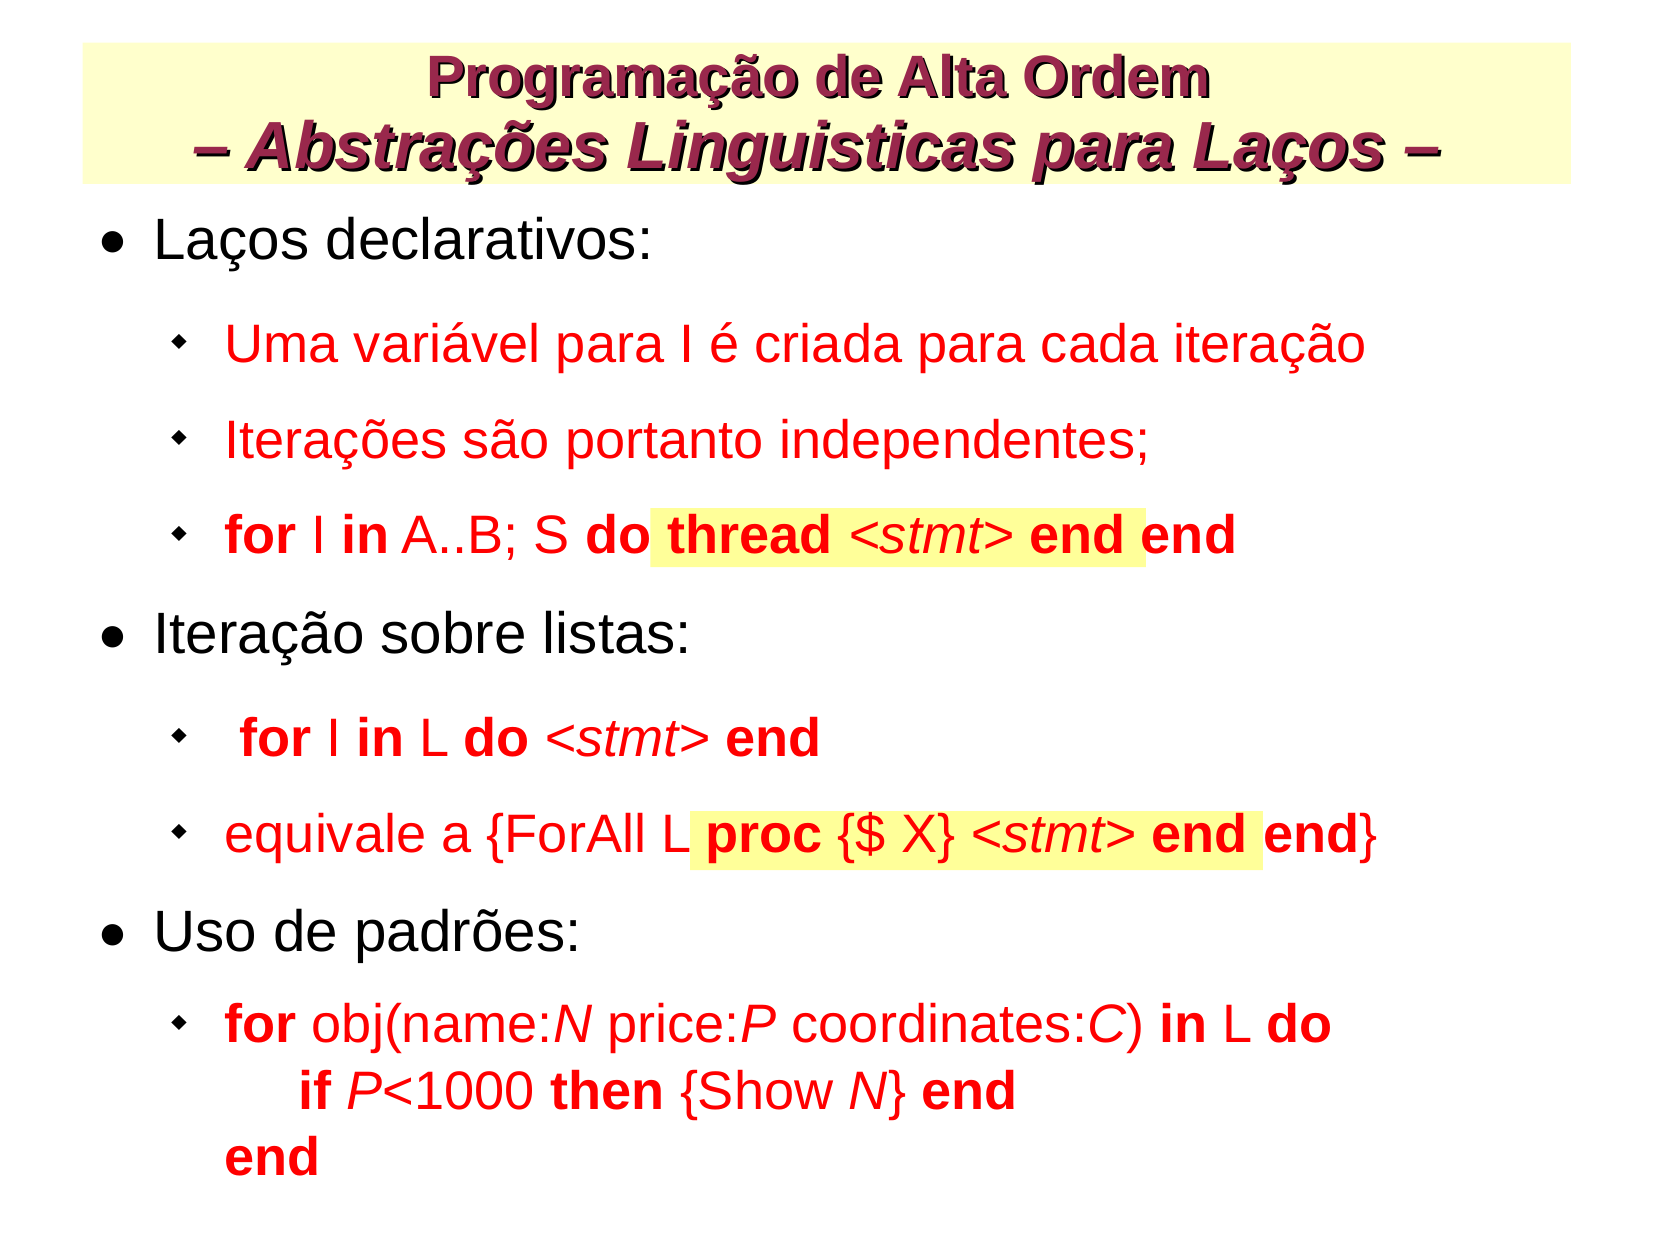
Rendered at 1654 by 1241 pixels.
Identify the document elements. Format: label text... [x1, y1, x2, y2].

title Programação de Alta Ordem – Abstrações Linguisticas para Laços – [82, 42, 1571, 184]
list Laços declarativos: Uma variável para I é criada para cada iteração Iterações são portanto independentes; for I in A..B; S do thread <stmt> end end Iteração sobre listas: for I in L do <stmt> end equivale a {ForAll L proc {$ X} <stmt> end end} Uso de padrões: for obj(name:N price:P coordinates:C) in L do if P<1000 then {Show N} end end [82, 206, 1571, 1197]
